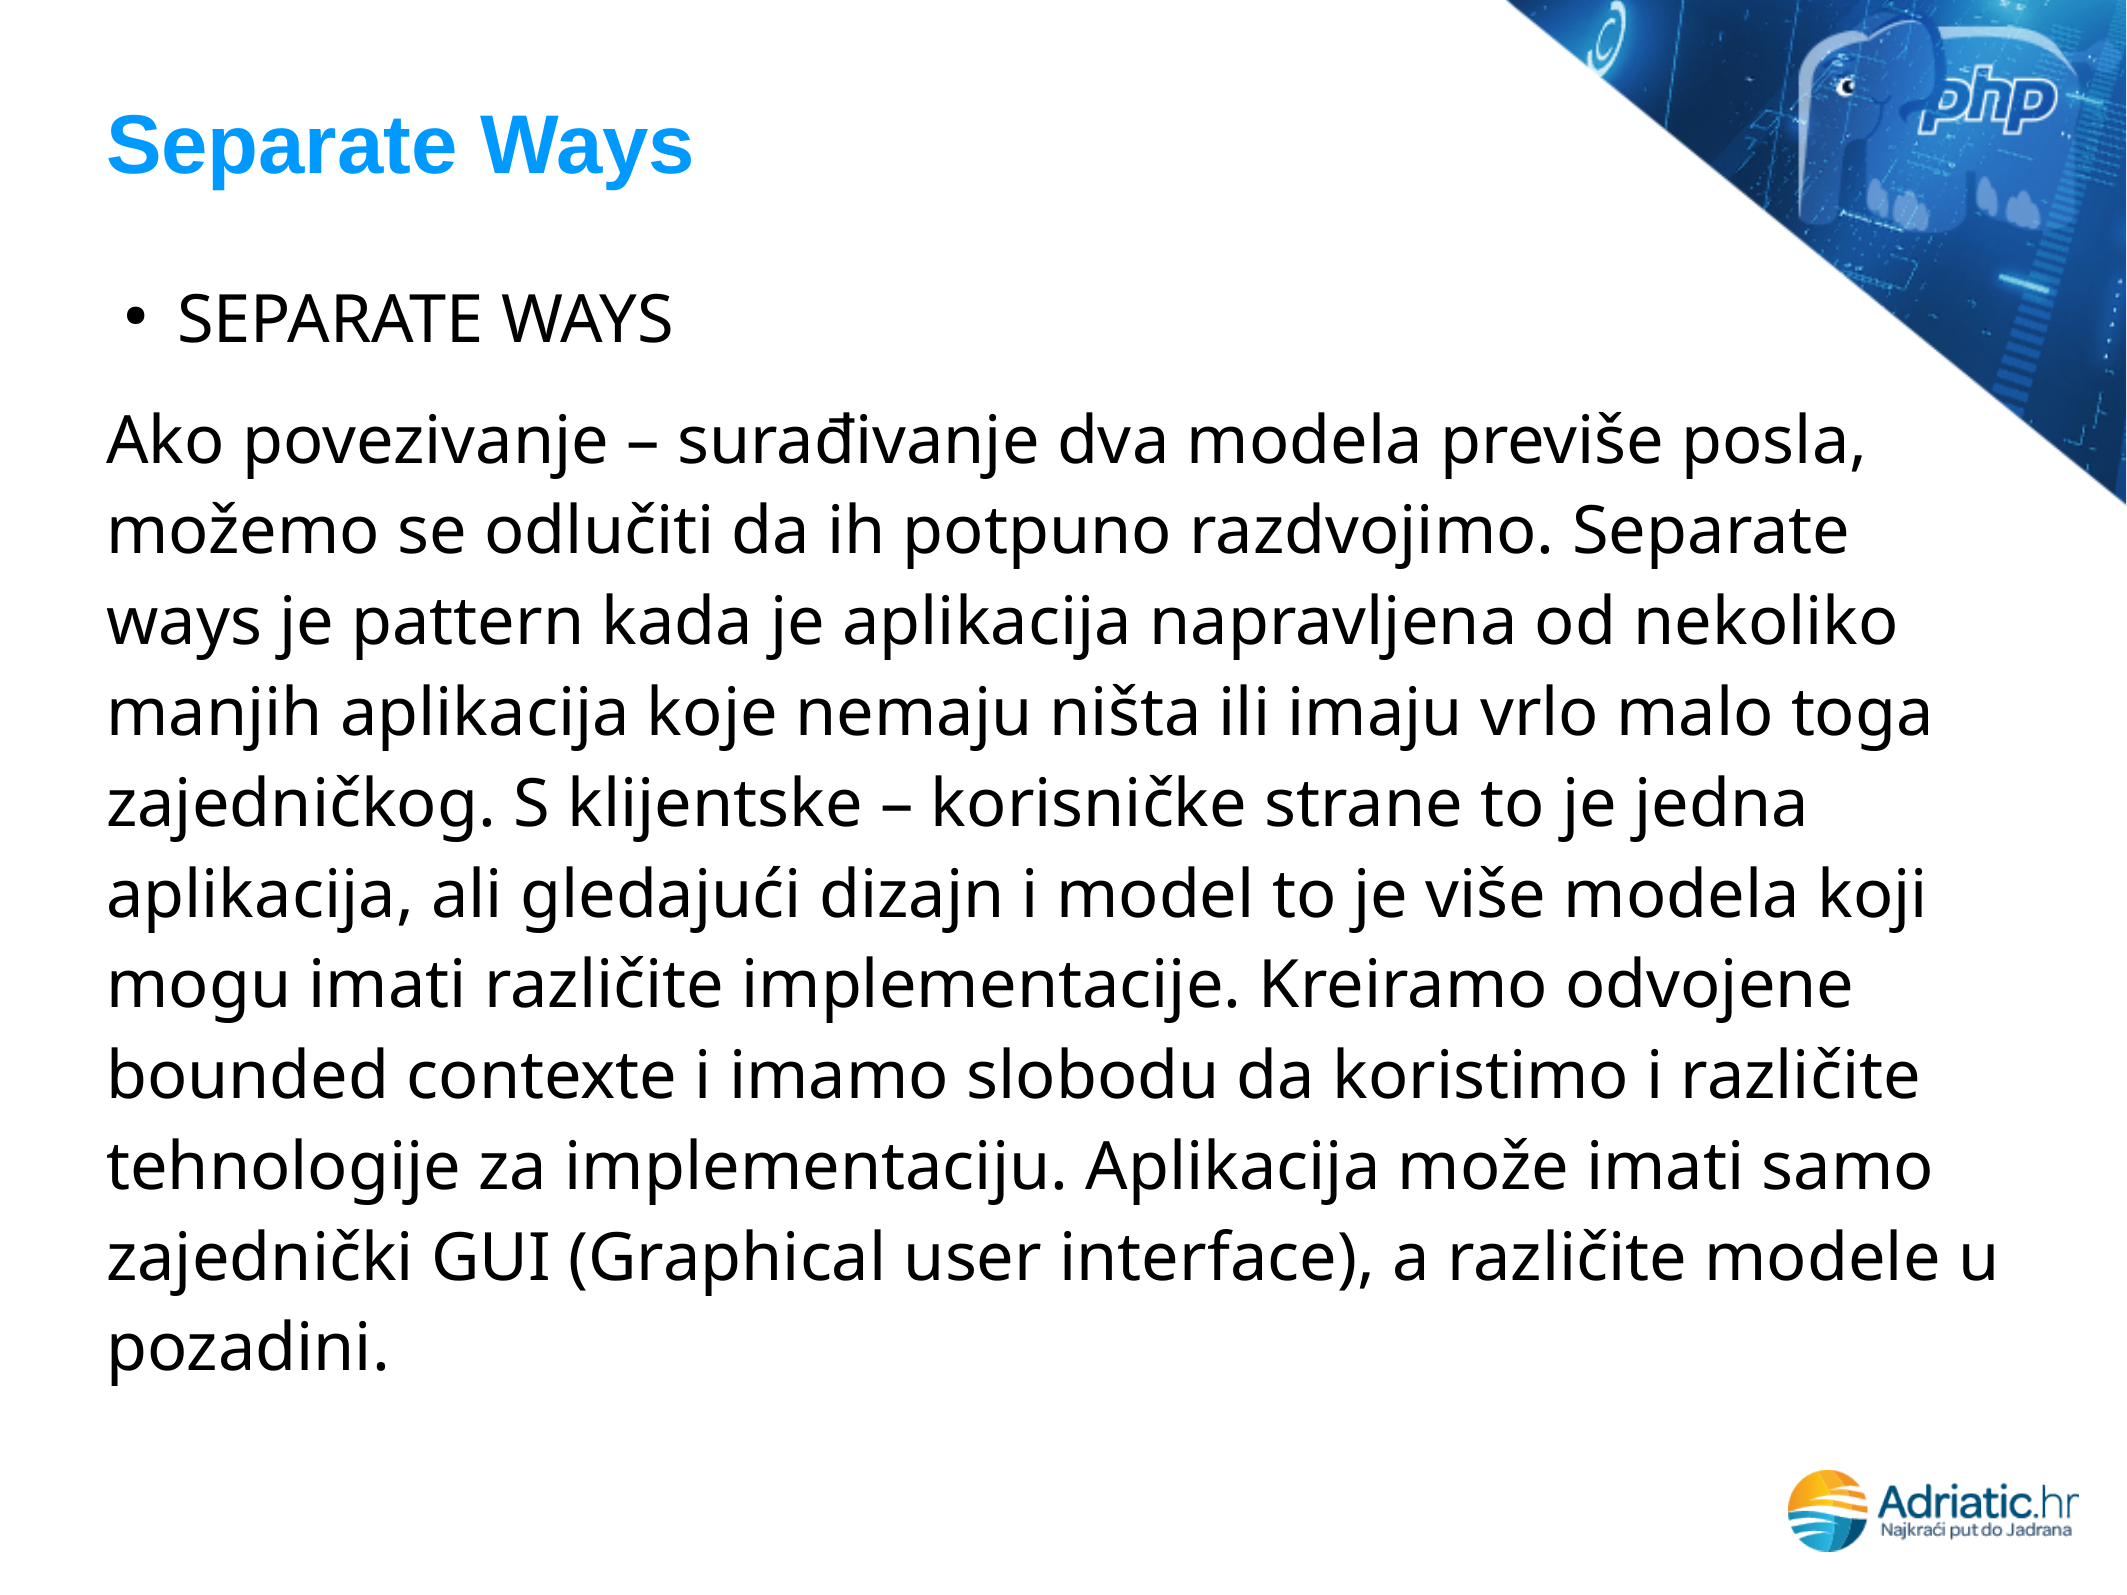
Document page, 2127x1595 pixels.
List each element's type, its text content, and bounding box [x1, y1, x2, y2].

picture [1505, 0, 2127, 625]
list SEPARATE WAYS Ako povezivanje – surađivanje dva modela previše posla, možemo se odlučiti da ih potpuno razdvojimo. Separate ways je pattern kada je aplikacija napravljena od nekoliko manjih aplikacija koje nemaju ništa ili imaju vrlo malo toga zajedničkog. S klijentske – korisničke strane to je jedna aplikacija, ali gledajući dizajn i model to je više modela koji mogu imati različite implementacije. Kreiramo odvojene bounded contexte i imamo slobodu da koristimo i različite tehnologije za implementaciju. Aplikacija može imati samo zajednički GUI (Graphical user interface), a različite modele u pozadini. [106, 271, 2020, 1453]
picture [1788, 1470, 2079, 1552]
title Separate Ways [106, 70, 1630, 219]
